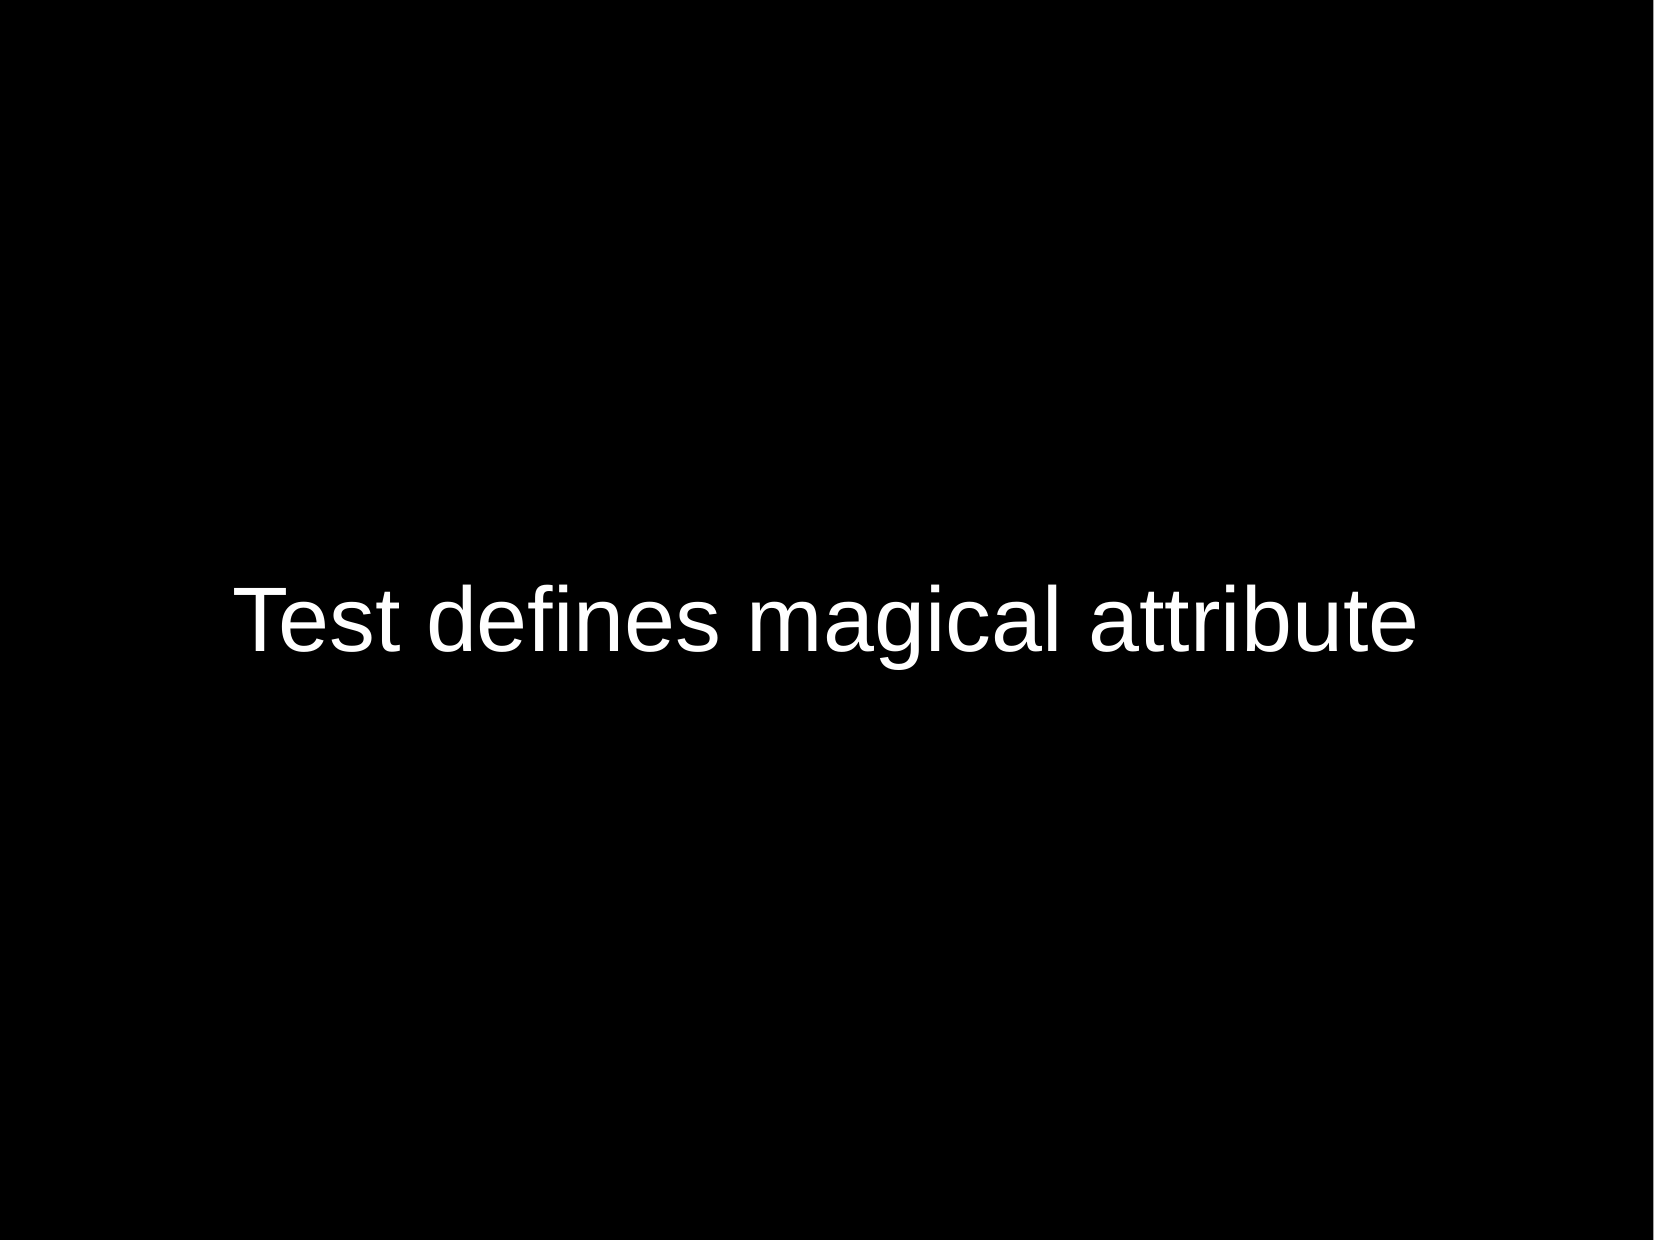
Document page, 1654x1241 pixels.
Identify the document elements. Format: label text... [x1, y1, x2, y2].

title Test defines magical attribute [82, 516, 1571, 724]
